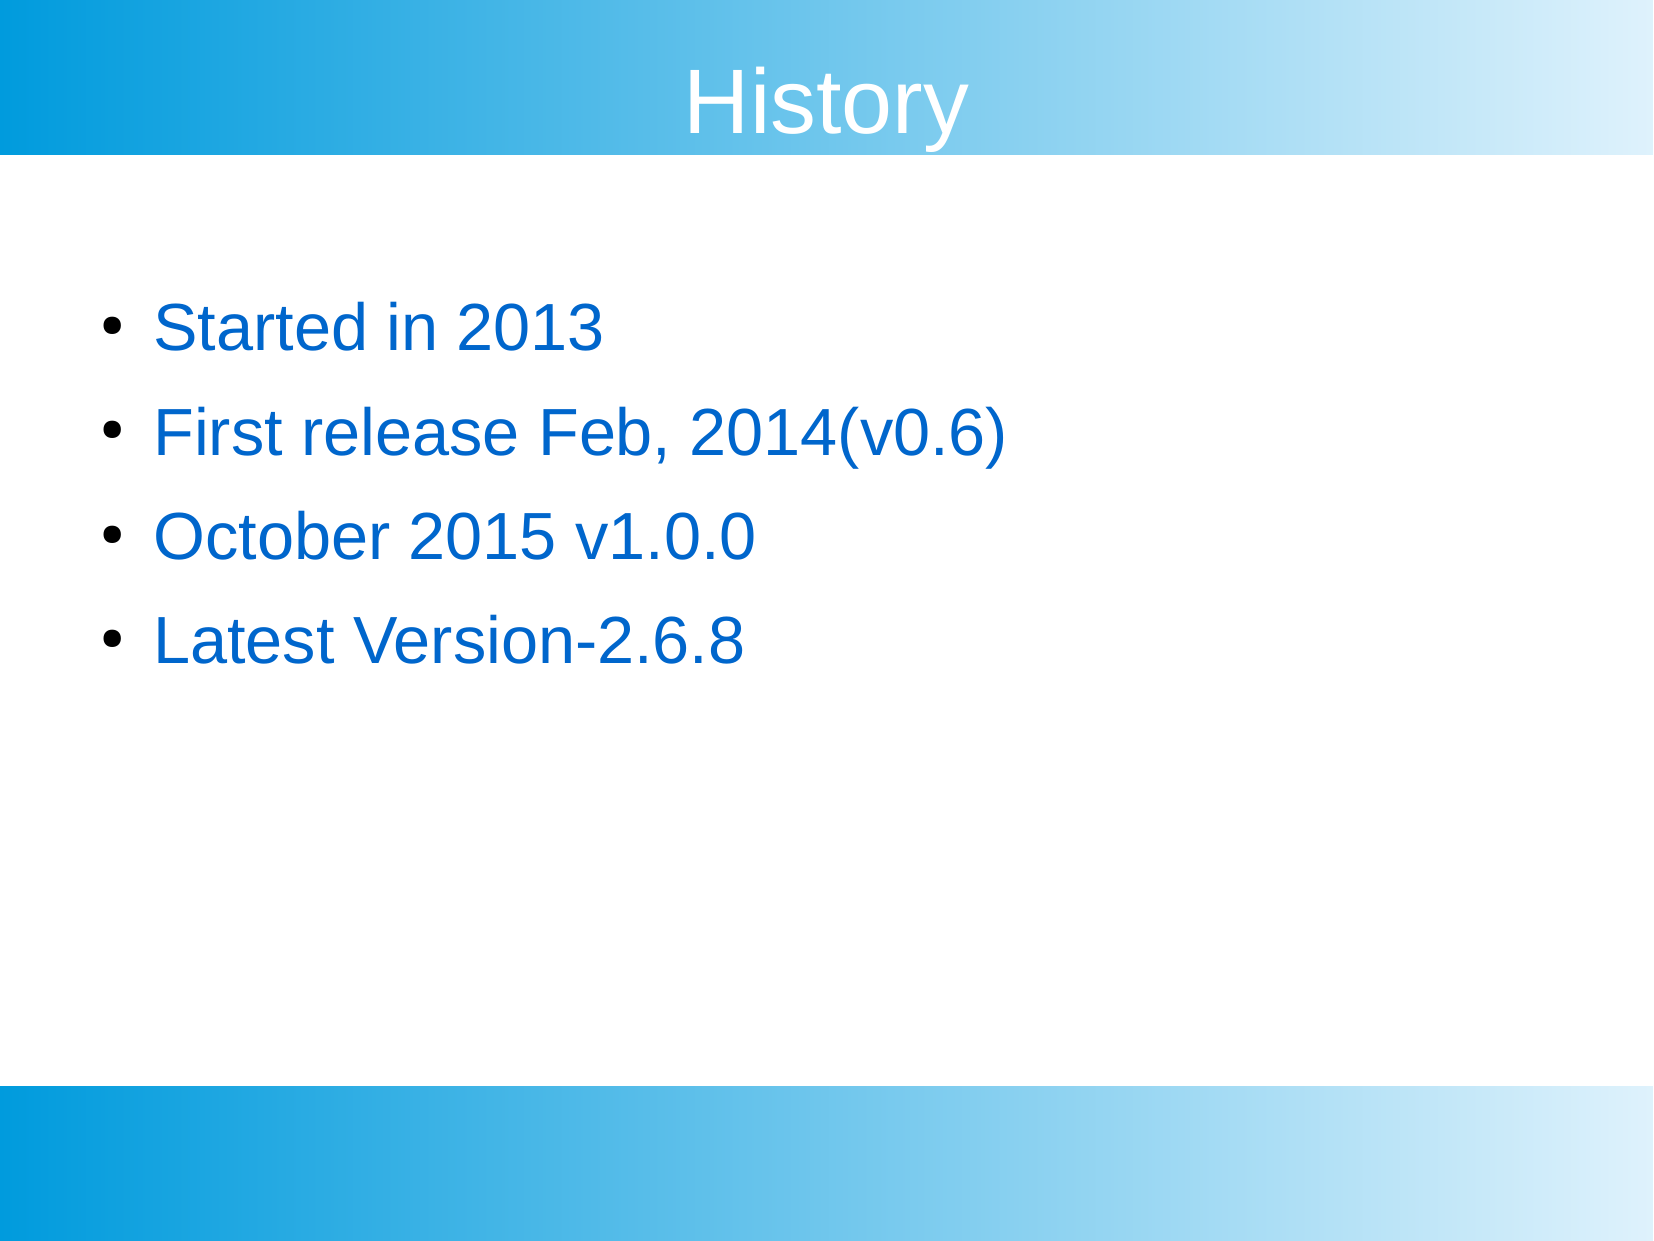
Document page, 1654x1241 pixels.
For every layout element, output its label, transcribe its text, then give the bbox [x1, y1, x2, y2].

list Started in 2013 First release Feb, 2014(v0.6) October 2015 v1.0.0 Latest Version-2.6.8 [82, 290, 1571, 1010]
title History [82, 49, 1571, 155]
